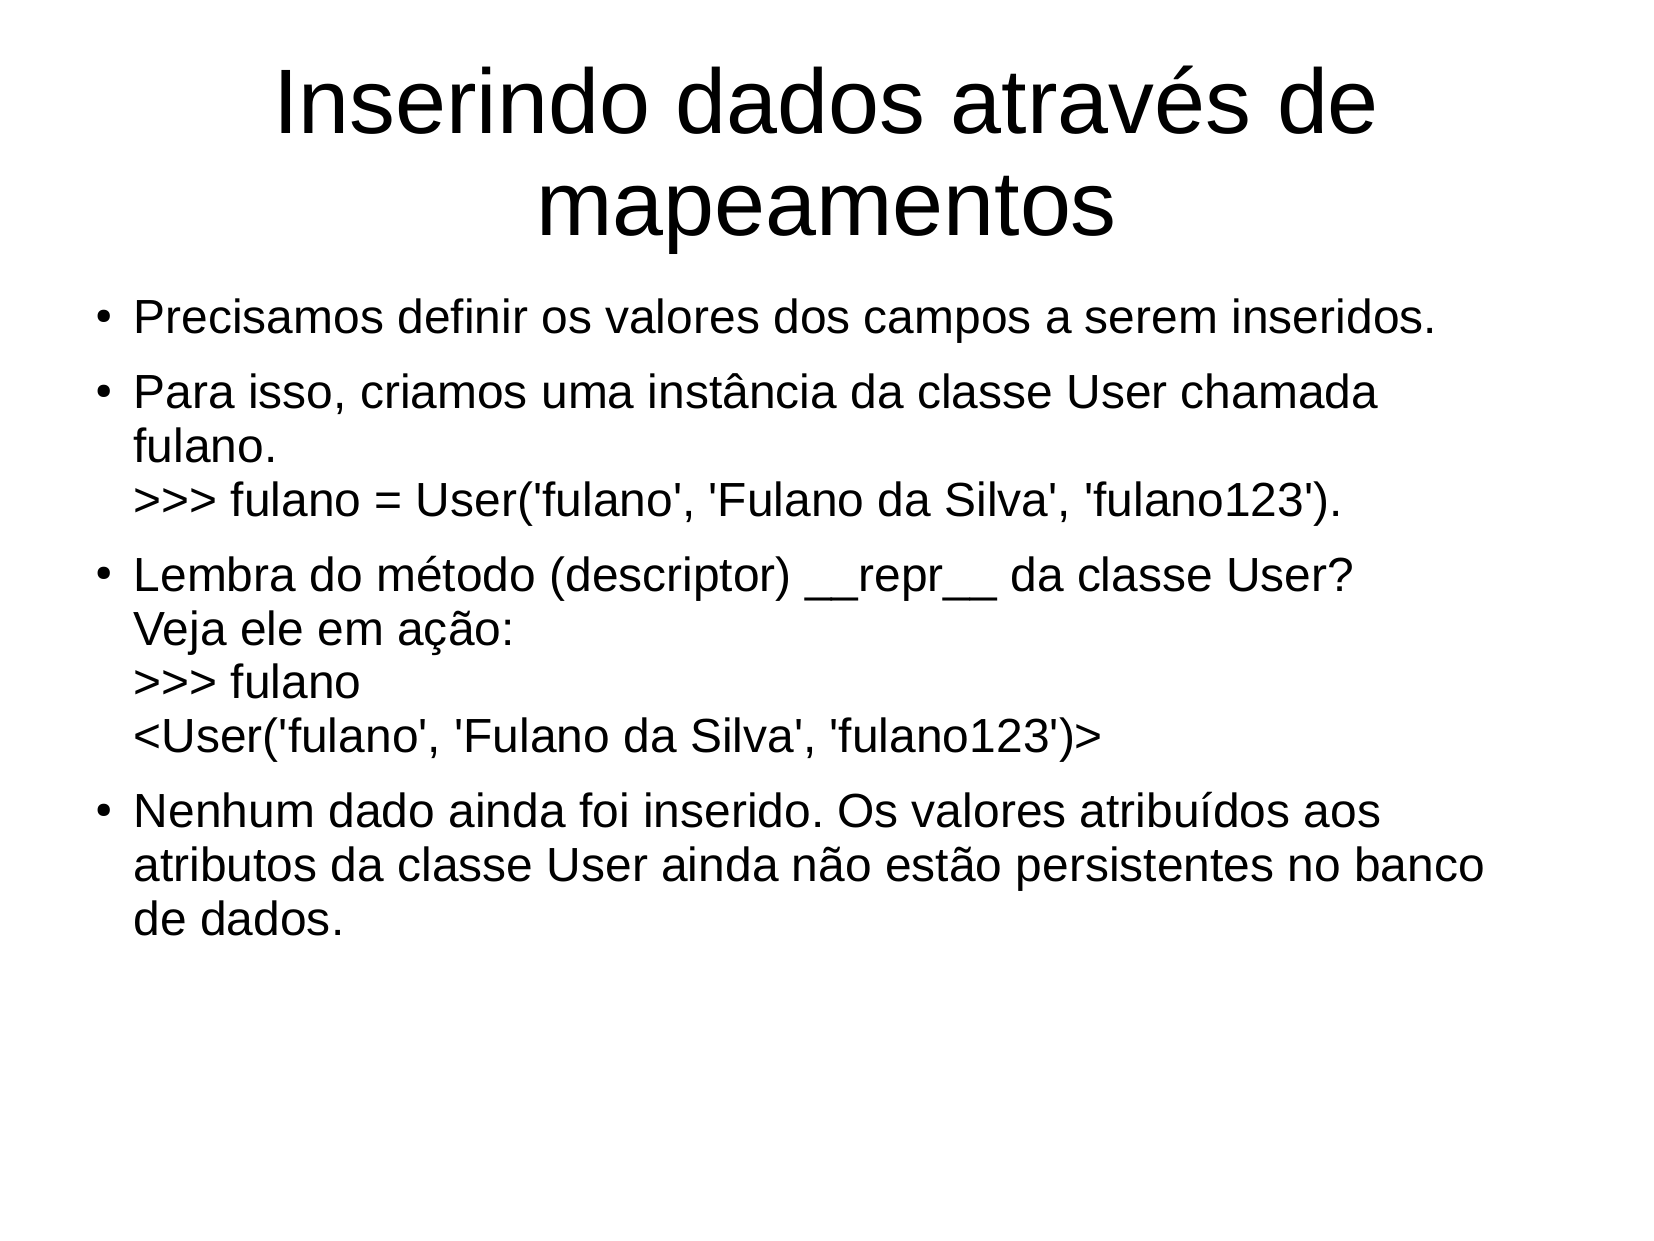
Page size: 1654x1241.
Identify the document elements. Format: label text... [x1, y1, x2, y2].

title Inserindo dados através de mapeamentos [82, 49, 1571, 257]
list Precisamos definir os valores dos campos a serem inseridos. Para isso, criamos uma instância da classe User chamada fulano. >>> fulano = User('fulano', 'Fulano da Silva', 'fulano123'). Lembra do método (descriptor) __repr__ da classe User? Veja ele em ação: >>> fulano <User('fulano', 'Fulano da Silva', 'fulano123')> Nenhum dado ainda foi inserido. Os valores atribuídos aos atributos da classe User ainda não estão persistentes no banco de dados. [82, 290, 1538, 1010]
